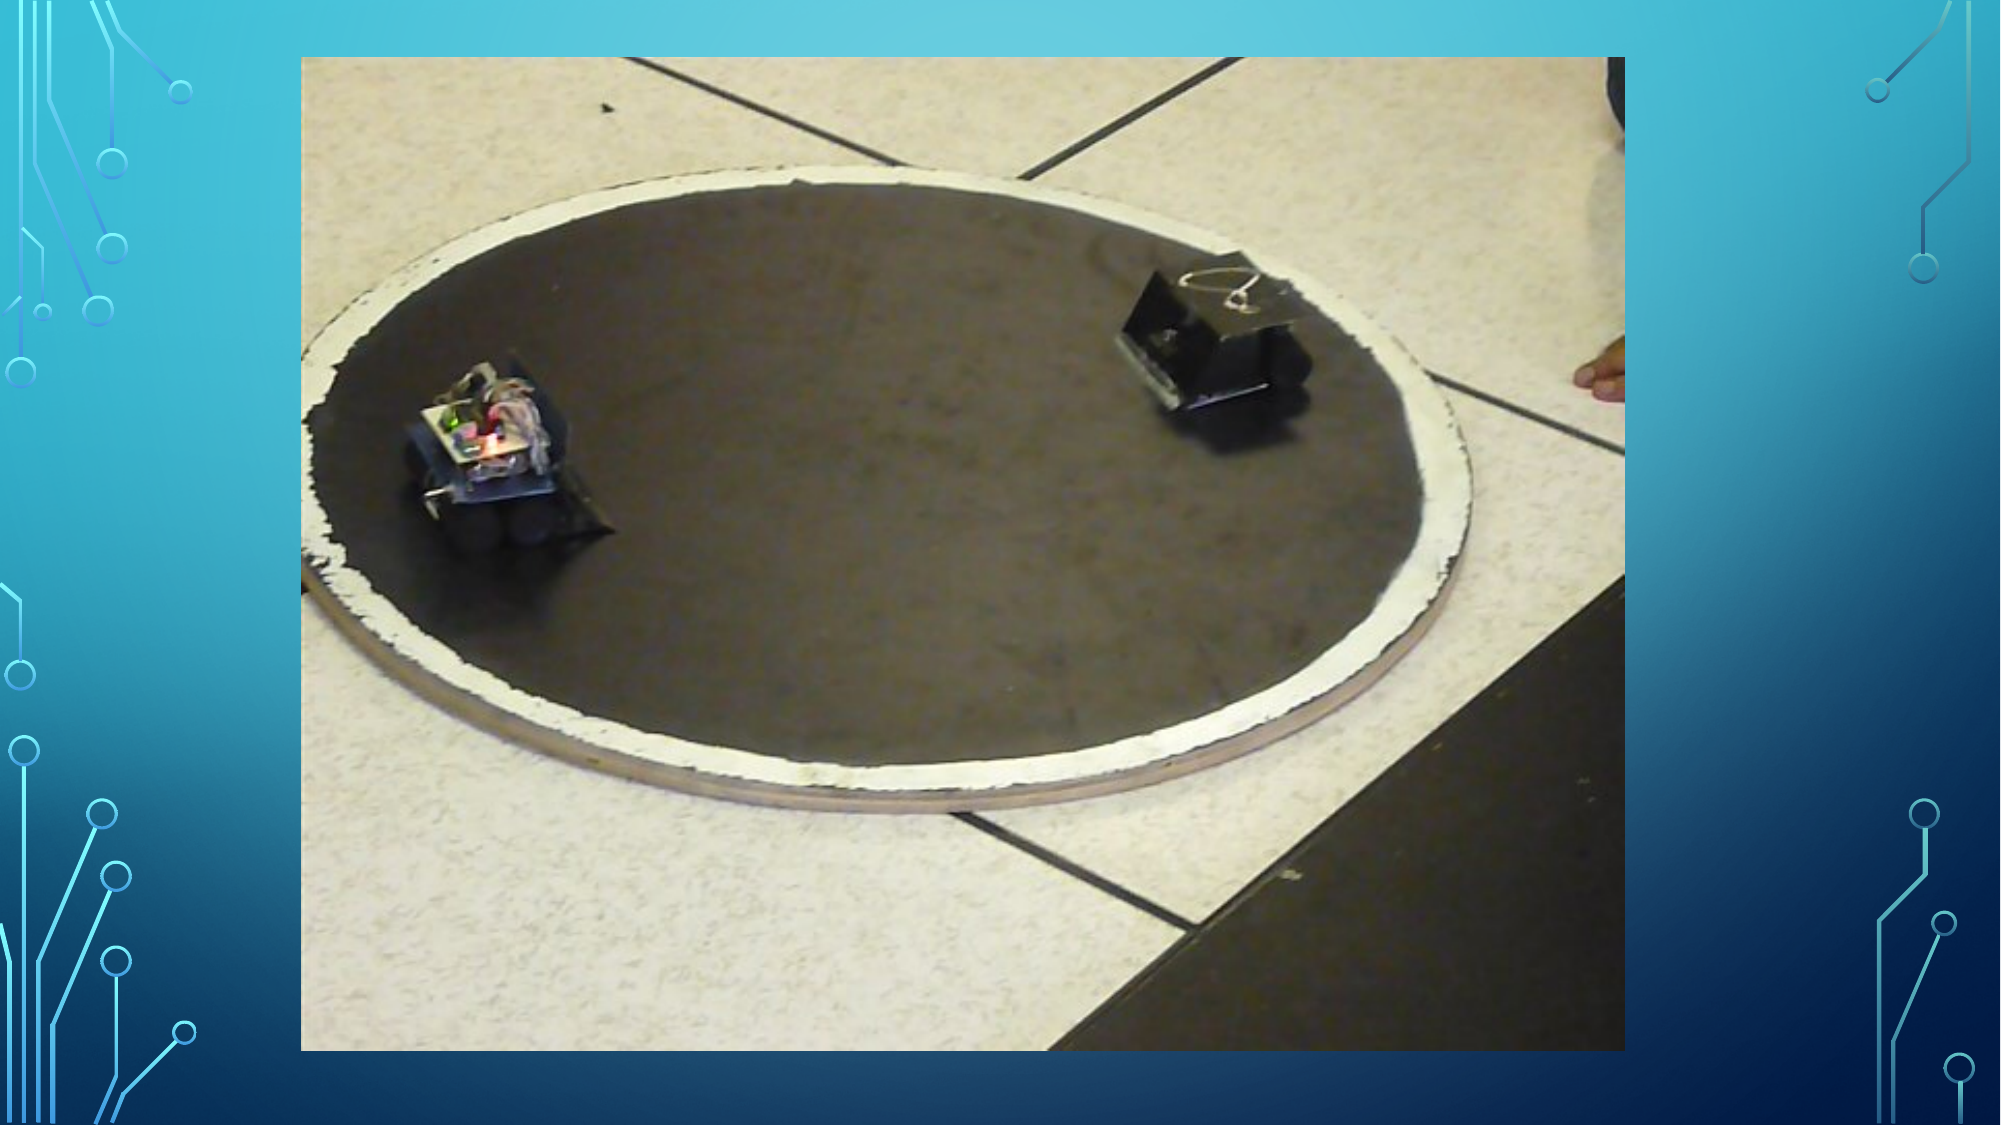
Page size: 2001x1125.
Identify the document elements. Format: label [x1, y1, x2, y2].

picture [301, 57, 1625, 1051]
